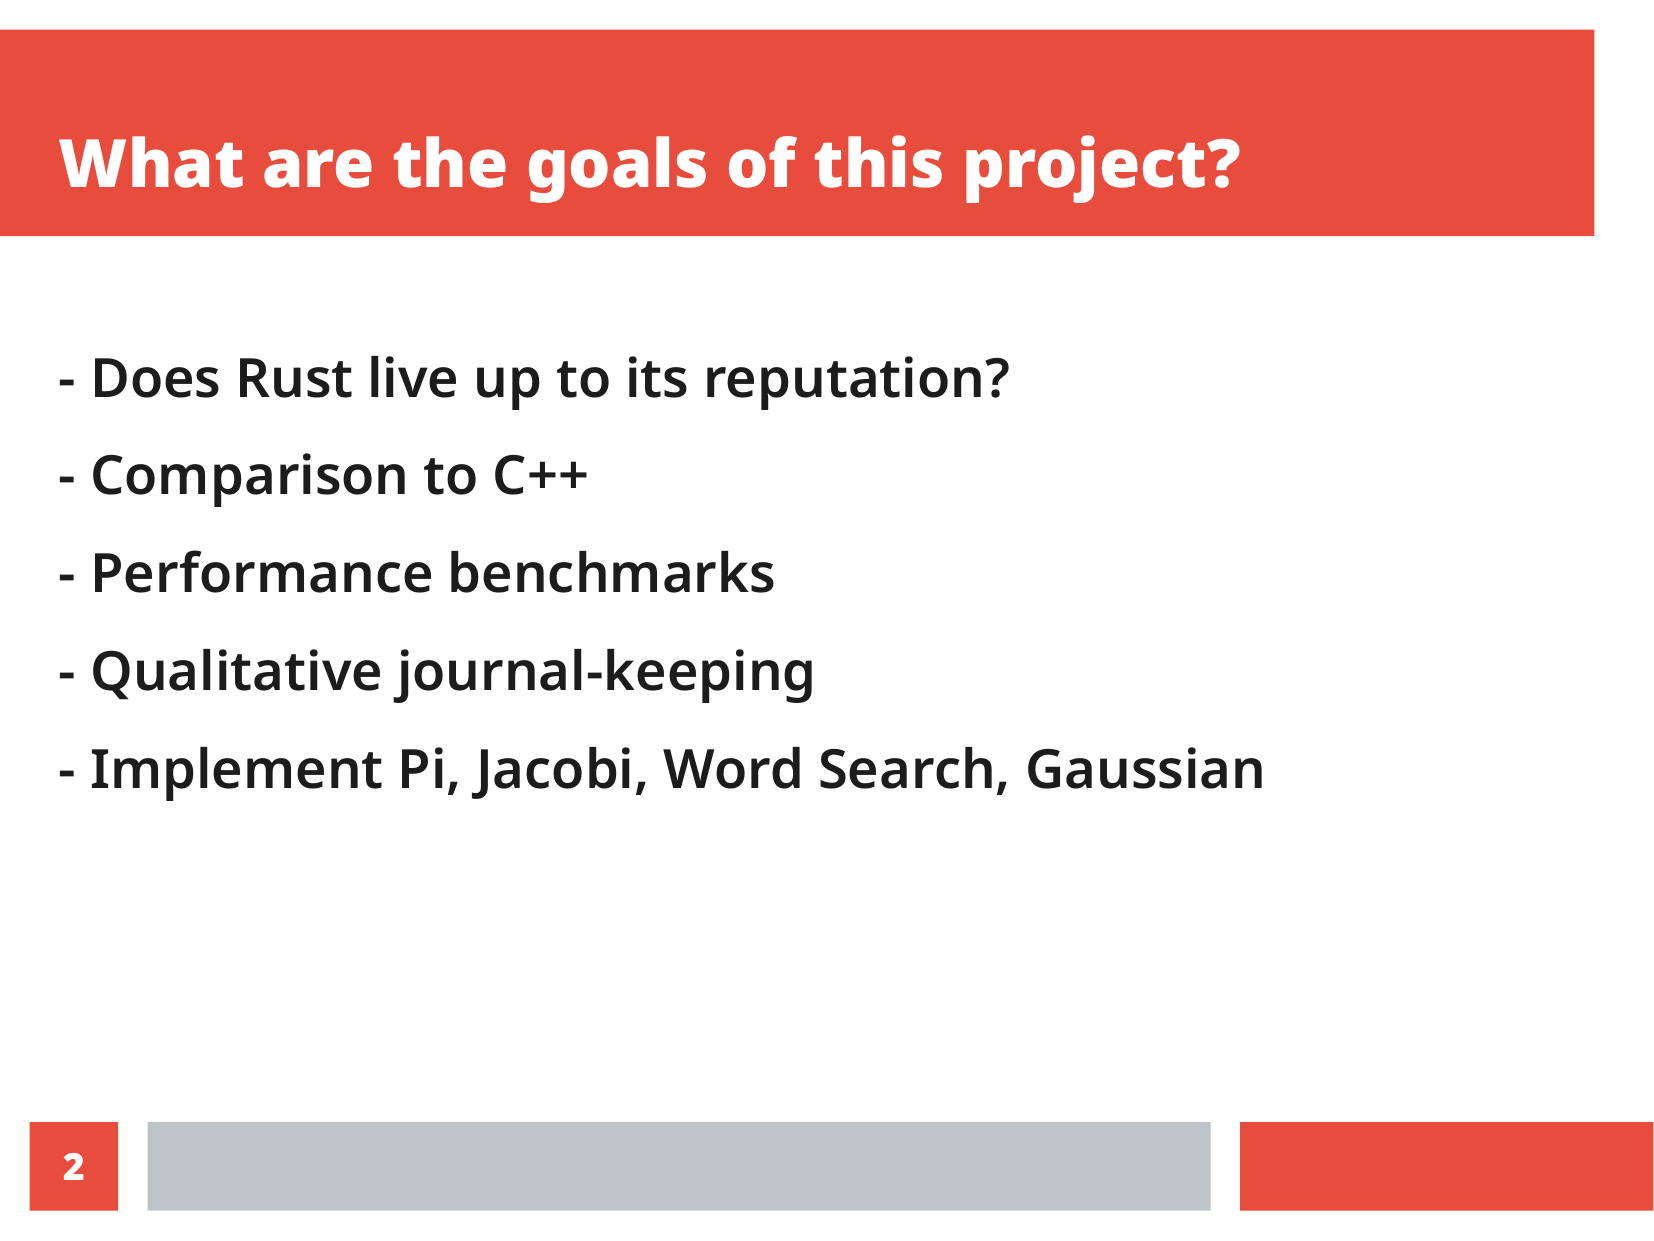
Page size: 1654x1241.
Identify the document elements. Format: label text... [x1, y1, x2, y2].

list - Does Rust live up to its reputation? - Comparison to C++ - Performance benchmarks - Qualitative journal-keeping - Implement Pi, Jacobi, Word Search, Gaussian [59, 339, 1565, 1107]
title What are the goals of this project? [59, 59, 1595, 207]
